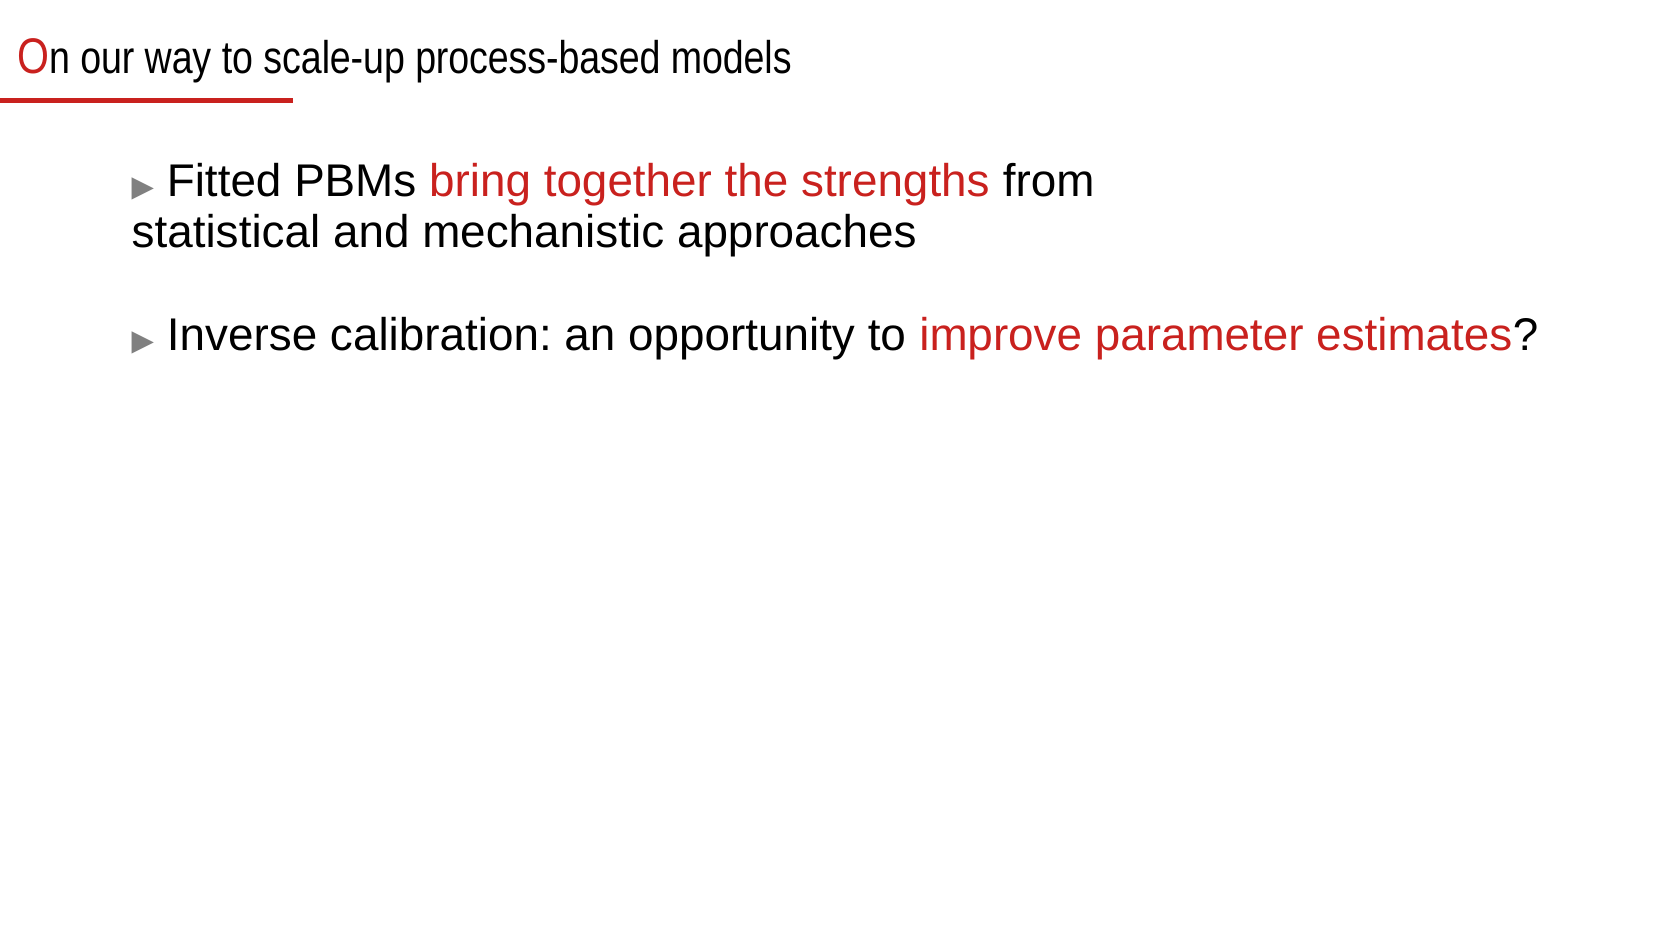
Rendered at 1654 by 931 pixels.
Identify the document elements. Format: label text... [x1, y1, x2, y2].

text_box ▶ Fitted PBMs bring together the strengths from statistical and mechanistic approaches ▶ Inverse calibration: an opportunity to improve parameter estimates? [116, 147, 1623, 419]
text_box On our way to scale-up process-based models [2, 0, 1652, 120]
